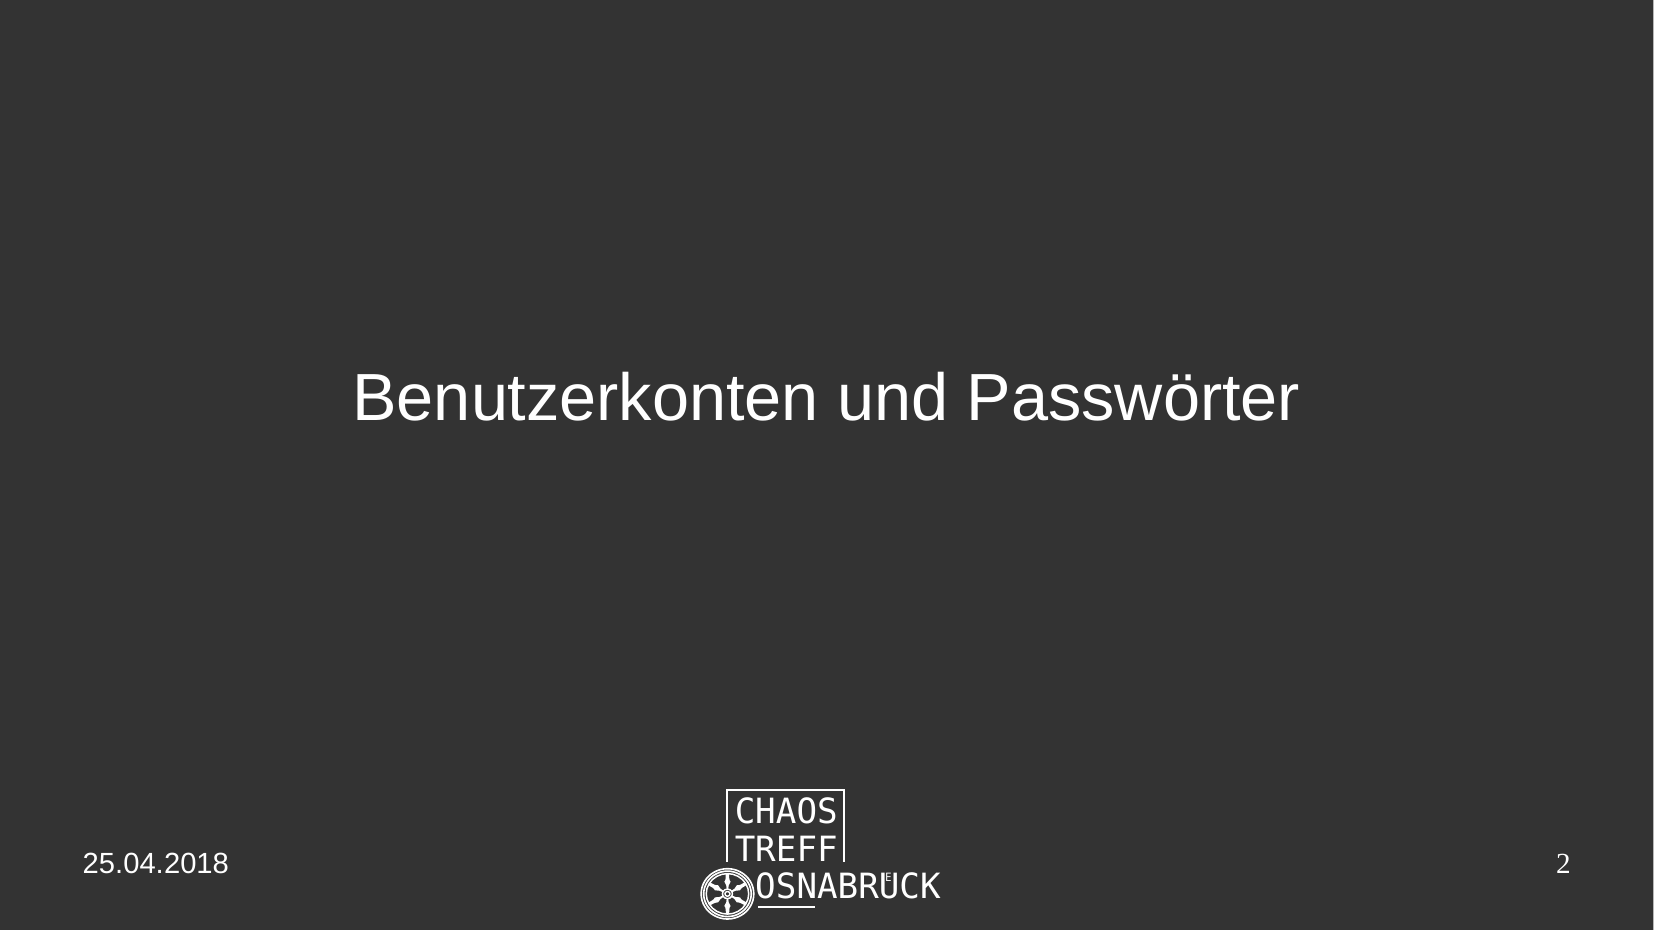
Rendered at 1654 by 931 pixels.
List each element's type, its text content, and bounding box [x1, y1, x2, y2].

subtitle Benutzerkonten und Passwörter [82, 37, 1571, 758]
